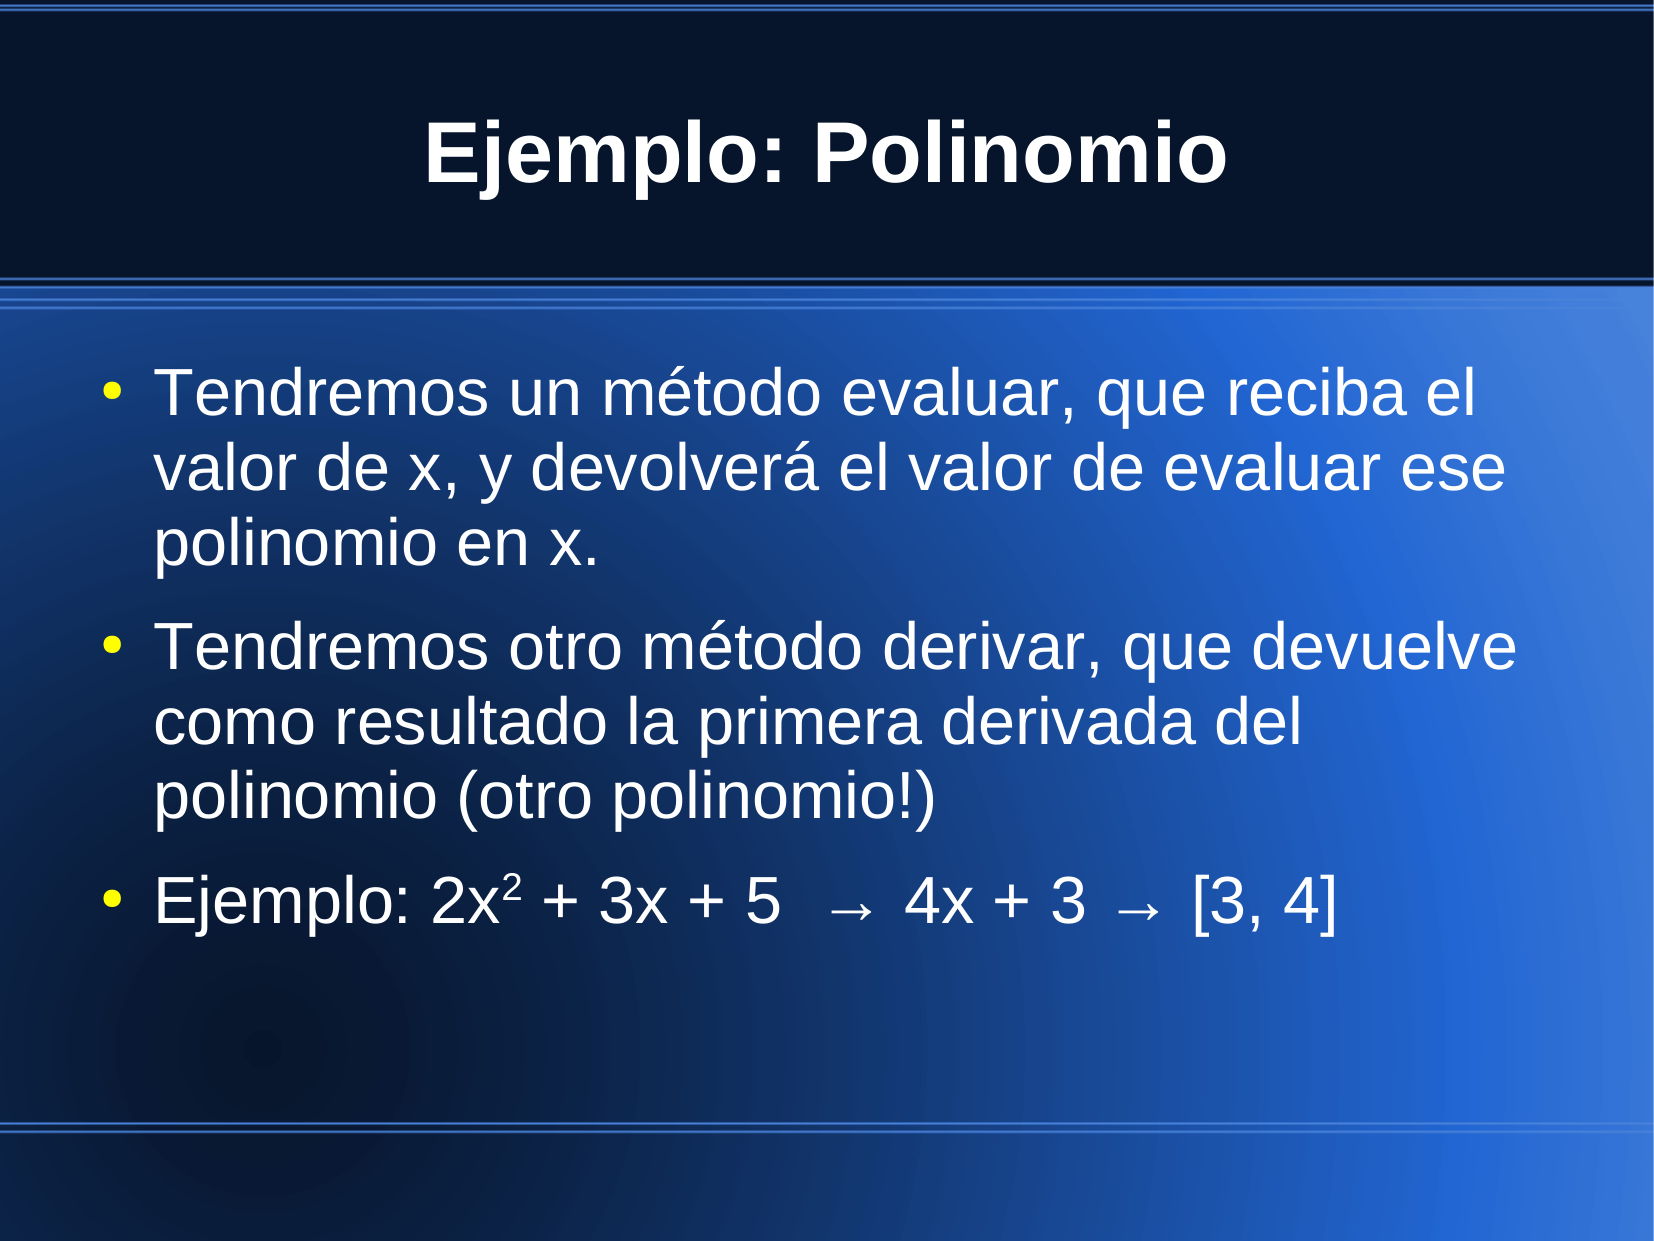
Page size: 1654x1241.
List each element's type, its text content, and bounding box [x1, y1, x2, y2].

list Tendremos un método evaluar, que reciba el valor de x, y devolverá el valor de evaluar ese polinomio en x. Tendremos otro método derivar, que devuelve como resultado la primera derivada del polinomio (otro polinomio!) Ejemplo: 2x2 + 3x + 5 → 4x + 3 → [3, 4] [82, 355, 1571, 1075]
picture [0, 0, 1654, 1241]
title Ejemplo: Polinomio [82, 49, 1571, 257]
